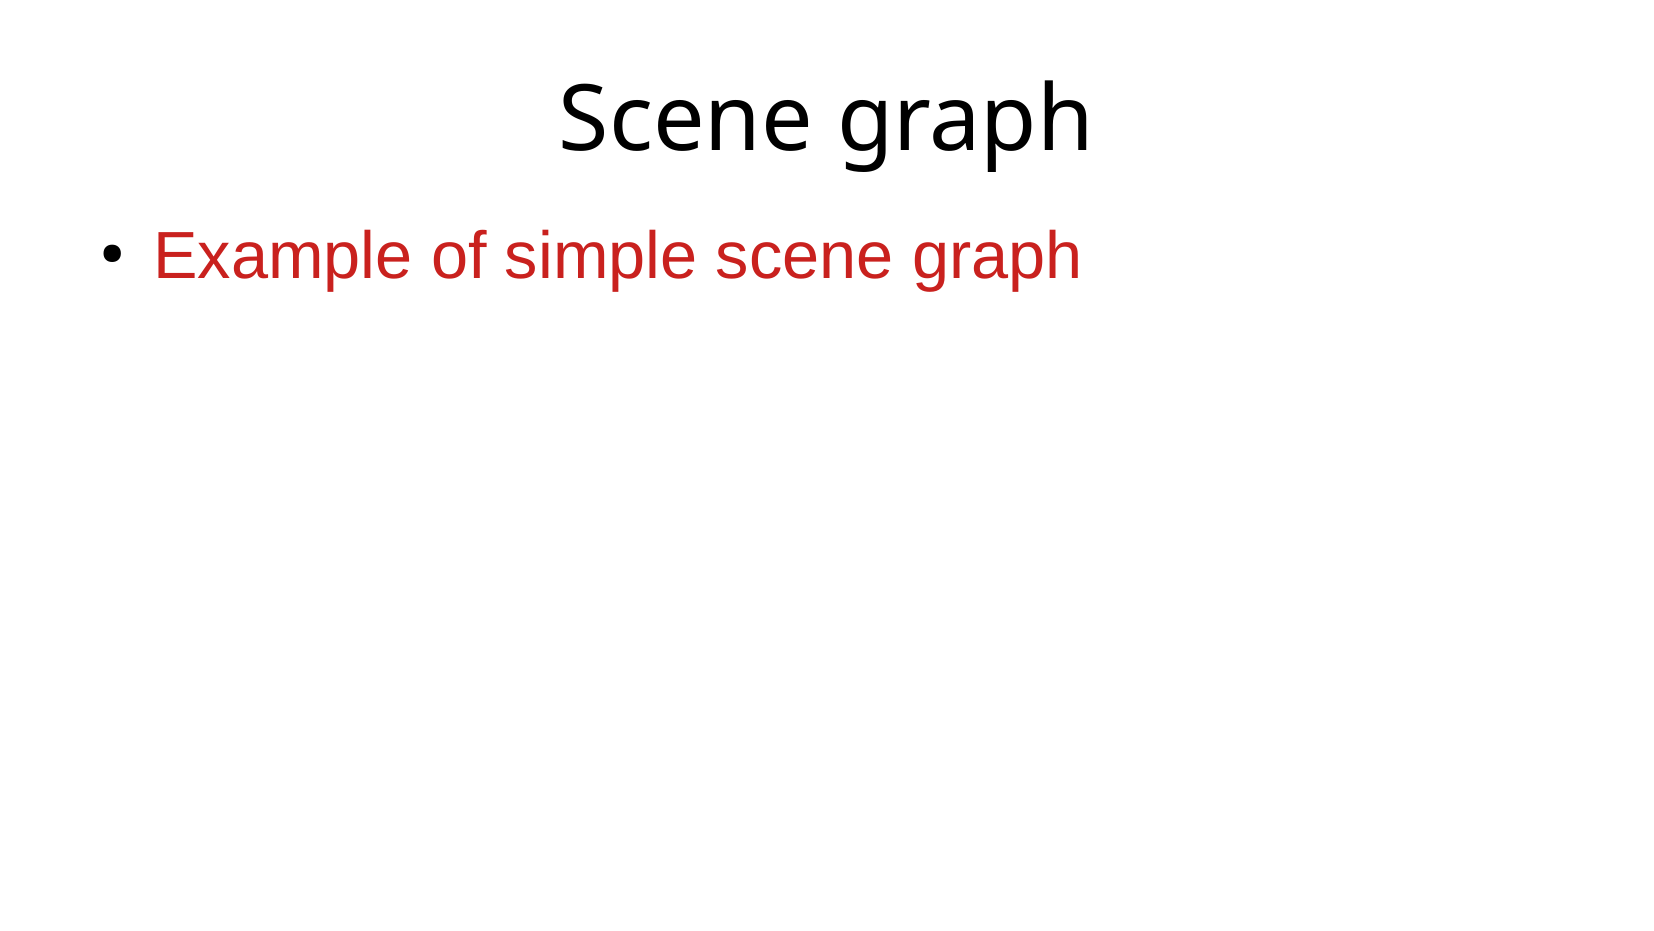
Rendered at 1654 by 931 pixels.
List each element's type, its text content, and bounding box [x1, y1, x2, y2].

title Scene graph [82, 37, 1571, 193]
list Example of simple scene graph [82, 217, 1571, 758]
